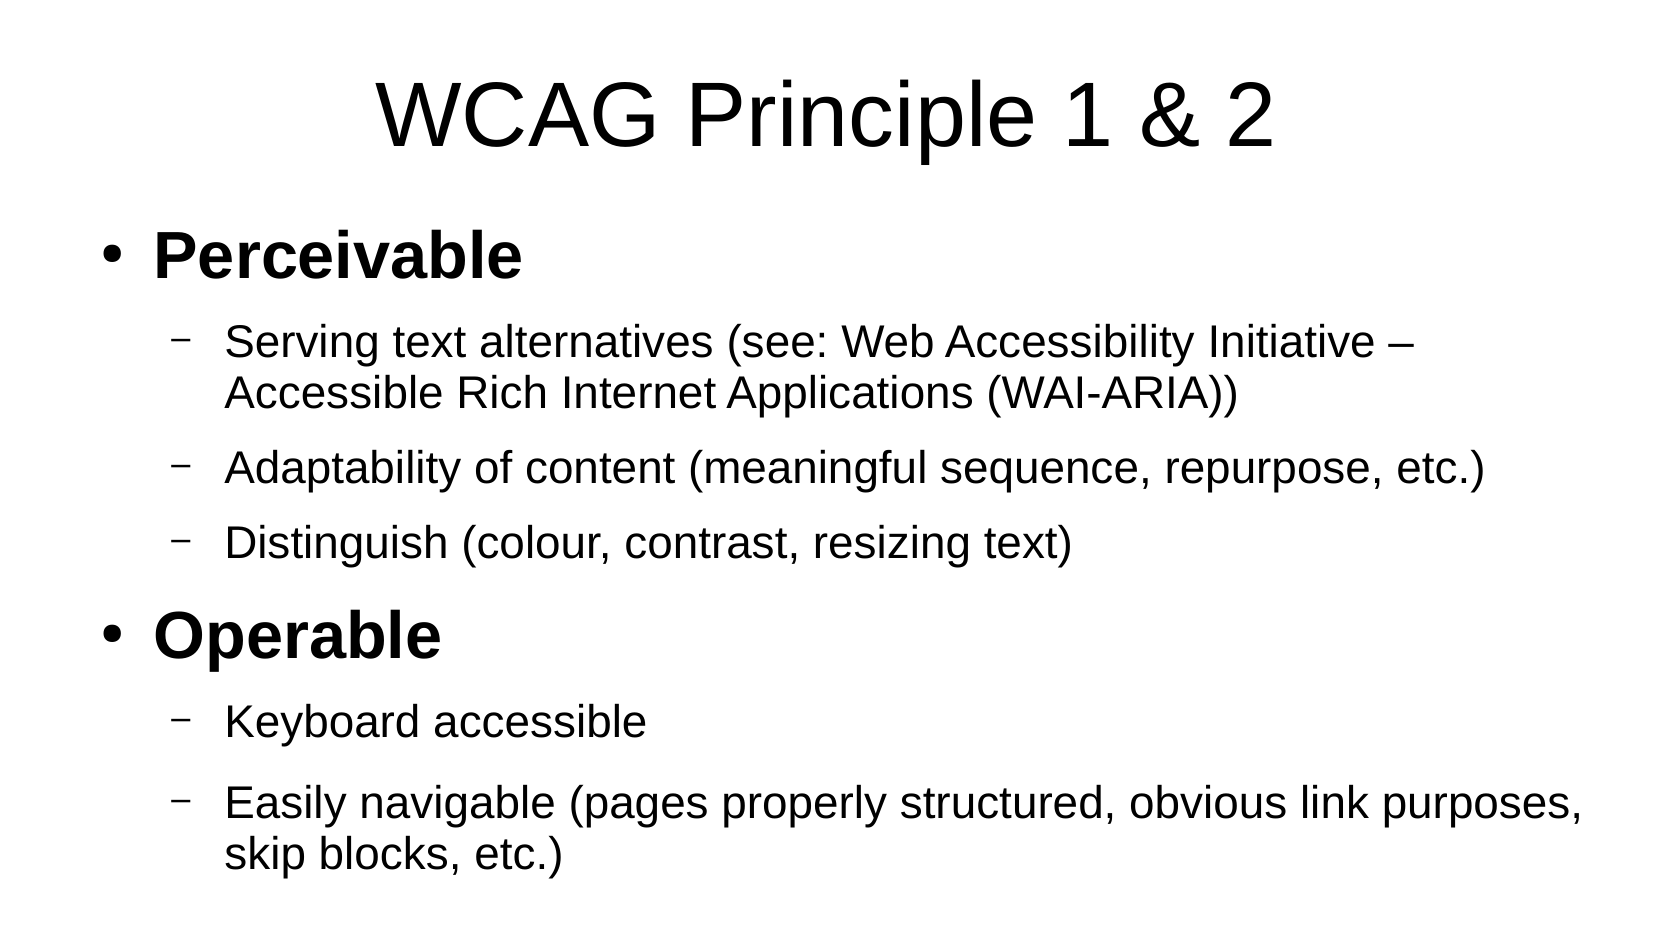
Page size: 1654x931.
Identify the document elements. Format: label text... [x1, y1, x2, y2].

title WCAG Principle 1 & 2 [82, 37, 1571, 193]
list Perceivable Serving text alternatives (see: Web Accessibility Initiative – Accessible Rich Internet Applications (WAI-ARIA)) Adaptability of content (meaningful sequence, repurpose, etc.) Distinguish (colour, contrast, resizing text) Operable Keyboard accessible Easily navigable (pages properly structured, obvious link purposes, skip blocks, etc.) [82, 217, 1625, 931]
